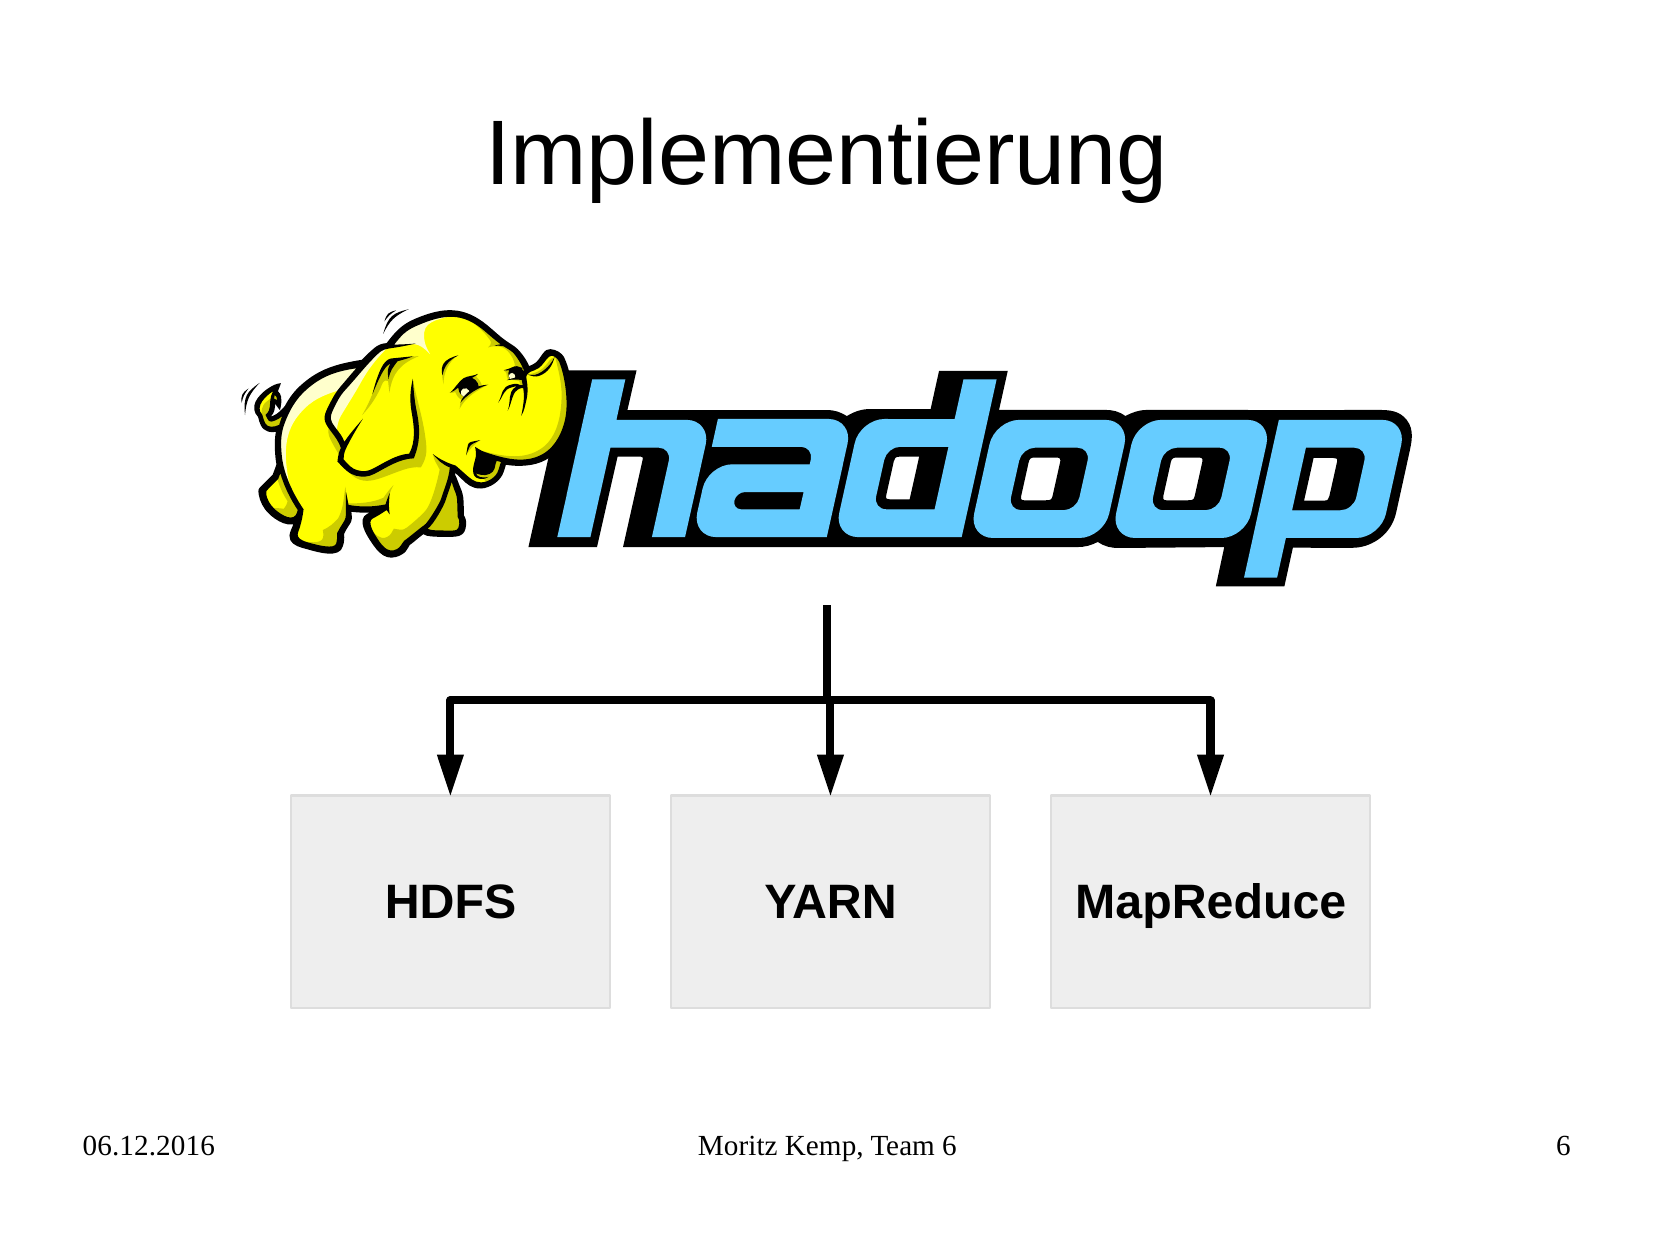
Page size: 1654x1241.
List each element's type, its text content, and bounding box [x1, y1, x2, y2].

picture [222, 290, 1432, 1010]
title Implementierung [82, 49, 1571, 257]
